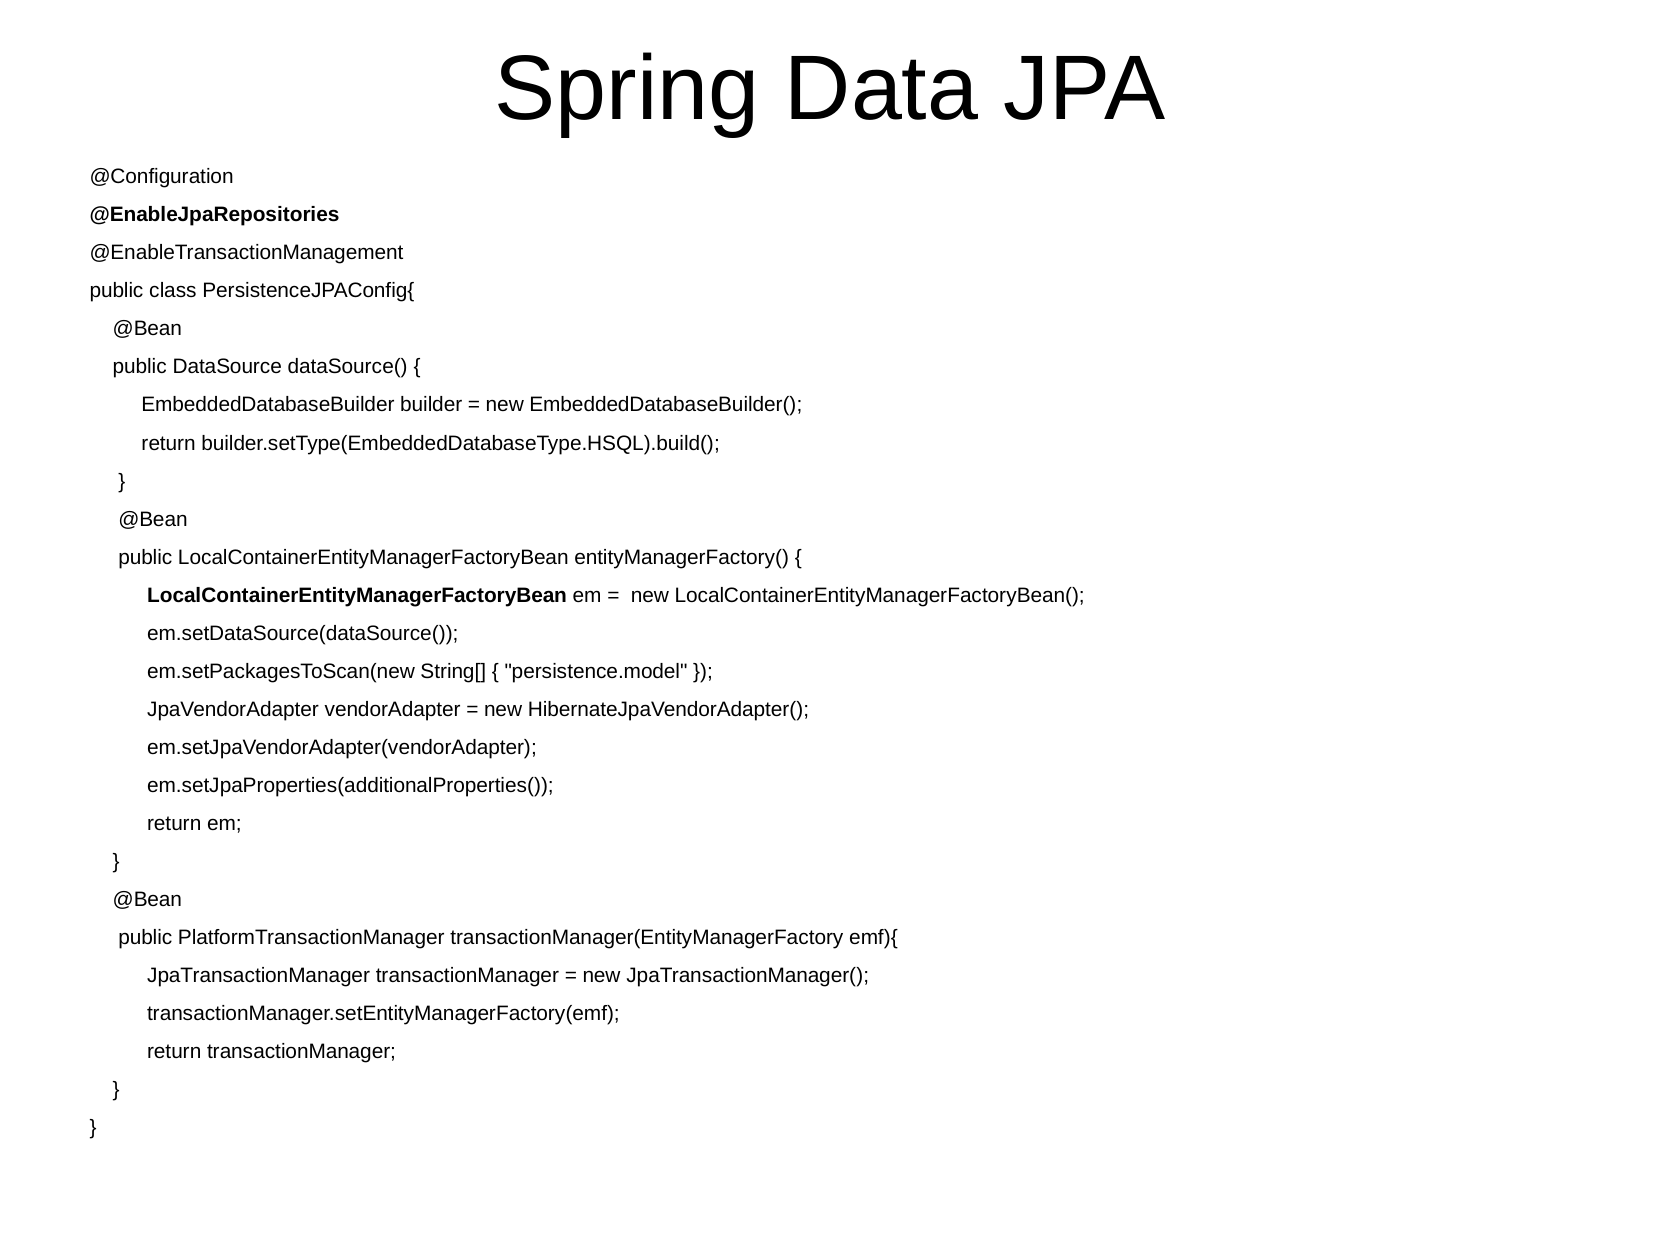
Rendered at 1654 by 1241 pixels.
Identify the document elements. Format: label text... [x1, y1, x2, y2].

title Spring Data JPA [90, 36, 1571, 140]
list @Configuration @EnableJpaRepositories @EnableTransactionManagement public class PersistenceJPAConfig{ @Bean public DataSource dataSource() { EmbeddedDatabaseBuilder builder = new EmbeddedDatabaseBuilder(); return builder.setType(EmbeddedDatabaseType.HSQL).build(); } @Bean public LocalContainerEntityManagerFactoryBean entityManagerFactory() { LocalContainerEntityManagerFactoryBean em = new LocalContainerEntityManagerFactoryBean(); em.setDataSource(dataSource()); em.setPackagesToScan(new String[] { "persistence.model" }); JpaVendorAdapter vendorAdapter = new HibernateJpaVendorAdapter(); em.setJpaVendorAdapter(vendorAdapter); em.setJpaProperties(additionalProperties()); return em; } @Bean public PlatformTransactionManager transactionManager(EntityManagerFactory emf){ JpaTransactionManager transactionManager = new JpaTransactionManager(); transactionManager.setEntityManagerFactory(emf); return transactionManager; } } [89, 165, 1578, 1156]
